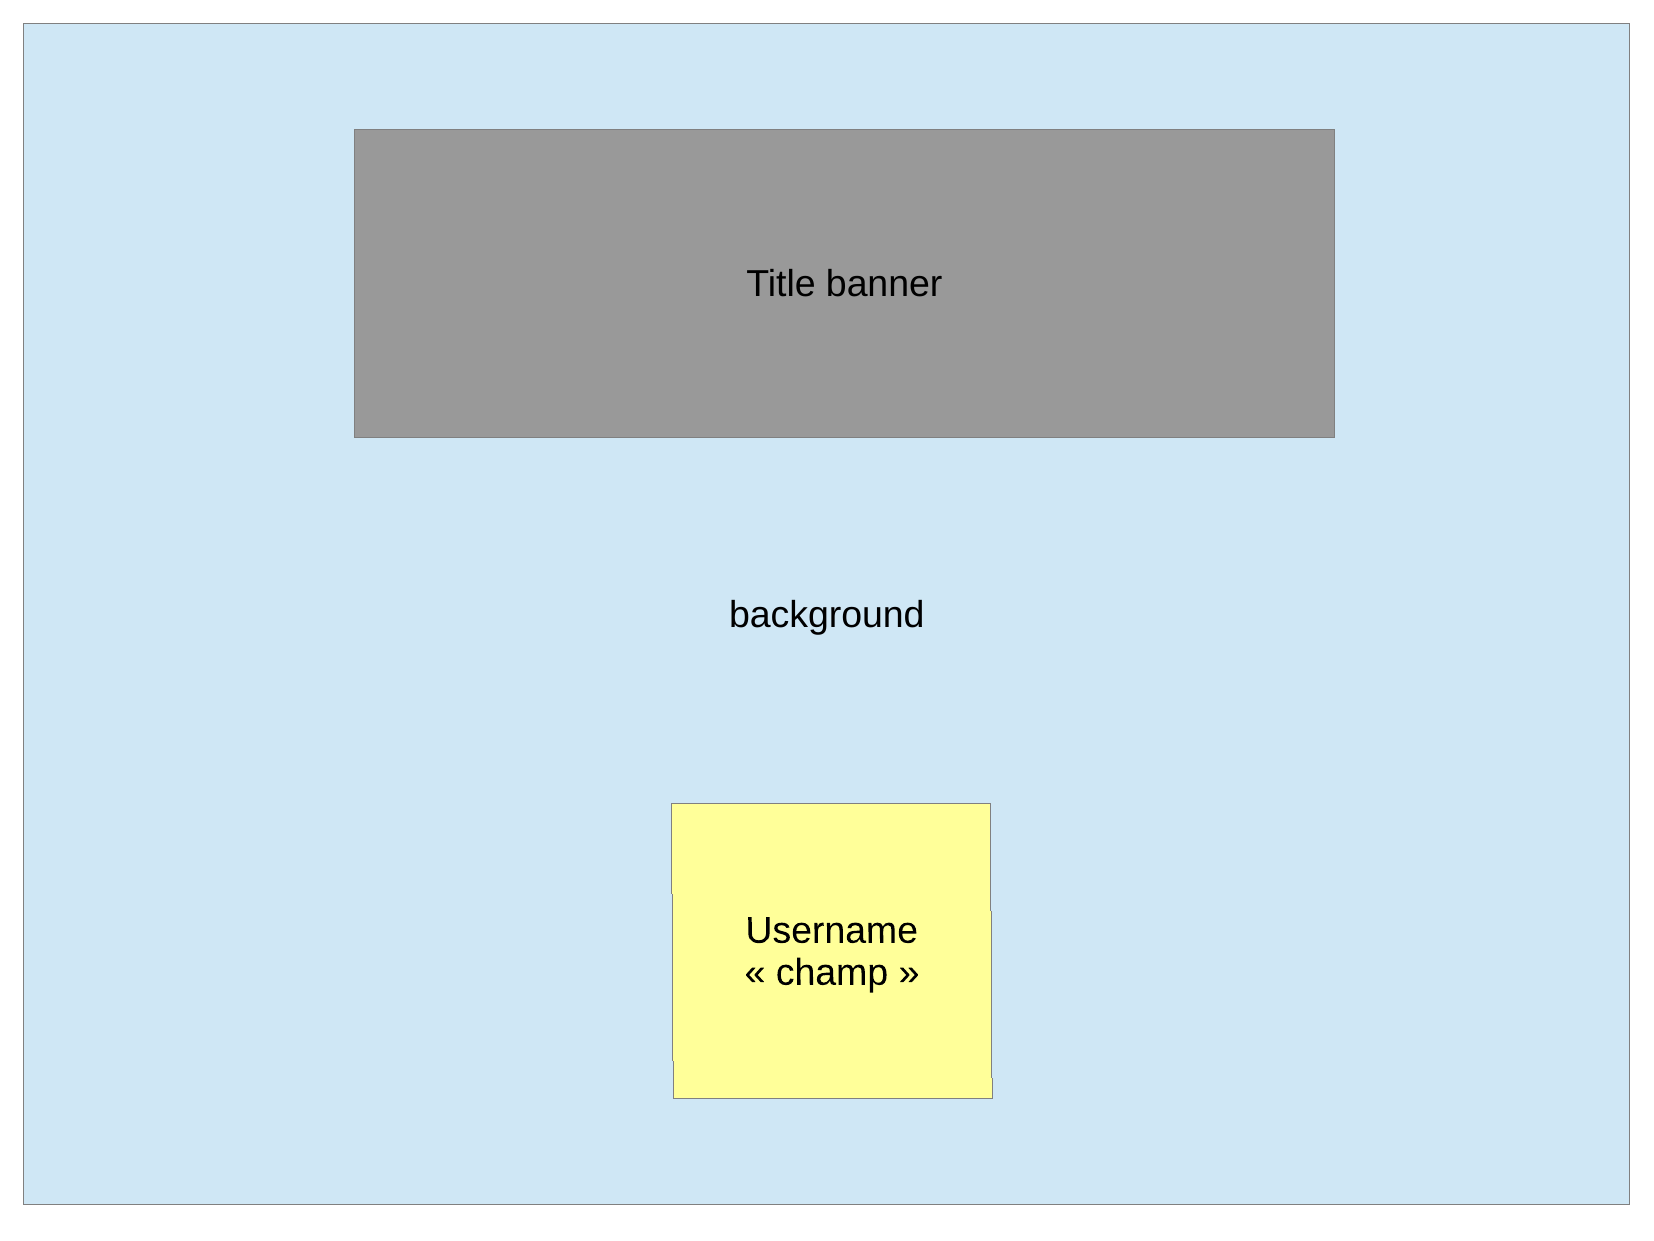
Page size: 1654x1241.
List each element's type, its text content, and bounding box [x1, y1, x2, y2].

text_box Title banner [354, 129, 1335, 438]
text_box background [23, 23, 1630, 1205]
text_box Username « champ » [671, 803, 993, 1099]
